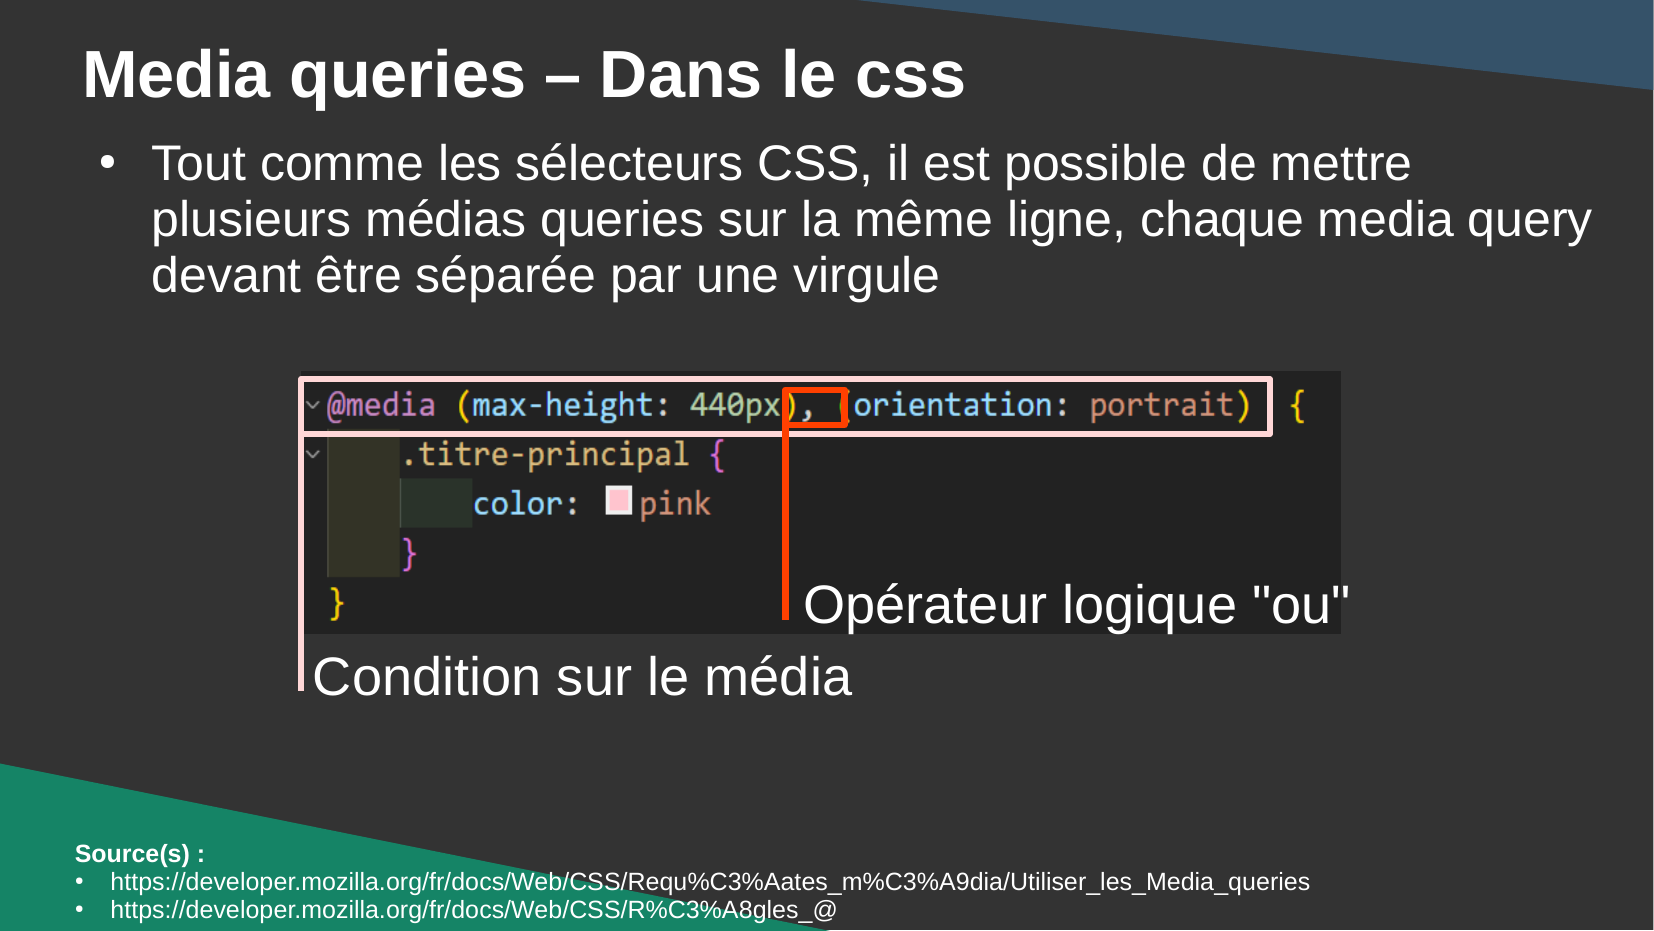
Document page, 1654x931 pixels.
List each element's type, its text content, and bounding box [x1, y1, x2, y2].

title Opérateur logique "ou" [803, 574, 1371, 636]
picture [301, 371, 1341, 634]
list Tout comme les sélecteurs CSS, il est possible de mettre plusieurs médias queries sur la même ligne, chaque media query devant être séparée par une virgule [80, 135, 1605, 337]
text_box [0, 763, 340, 931]
title Media queries – Dans le css [82, 37, 1571, 122]
picture [789, 393, 841, 422]
picture [304, 382, 1267, 431]
text_box [856, 0, 1654, 91]
title Condition sur le média [312, 646, 939, 708]
text_box Source(s) : https://developer.mozilla.org/fr/docs/Web/CSS/Requ%C3%Aates_m%C3%A9dia/Utiliser_les_Media_queries https://developer.mozilla.org/fr/docs/Web/CSS/R%C3%A8gles_@ [60, 832, 1546, 931]
